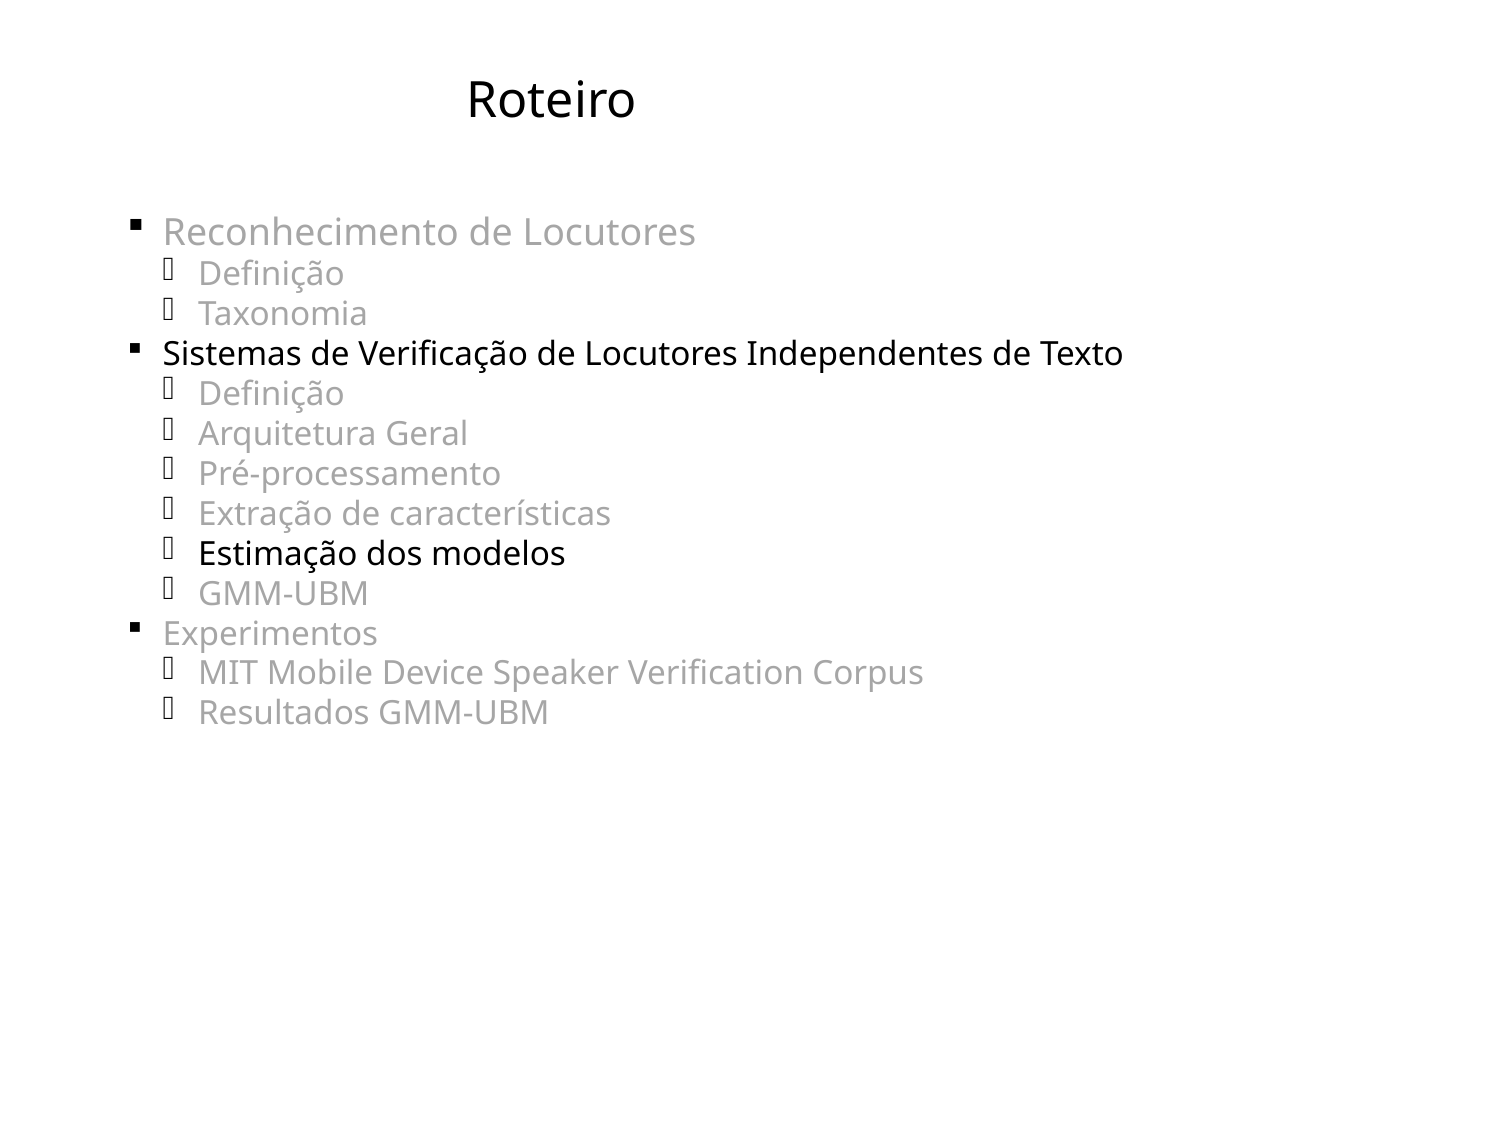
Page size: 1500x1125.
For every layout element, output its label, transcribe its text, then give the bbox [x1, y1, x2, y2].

text_box Reconhecimento de Locutores Definição Taxonomia Sistemas de Verificação de Locutores Independentes de Texto Definição Arquitetura Geral Pré-processamento Extração de características Estimação dos modelos GMM-UBM Experimentos MIT Mobile Device Speaker Verification Corpus Resultados GMM-UBM [112, 200, 1363, 963]
text_box Roteiro [49, 49, 1054, 145]
